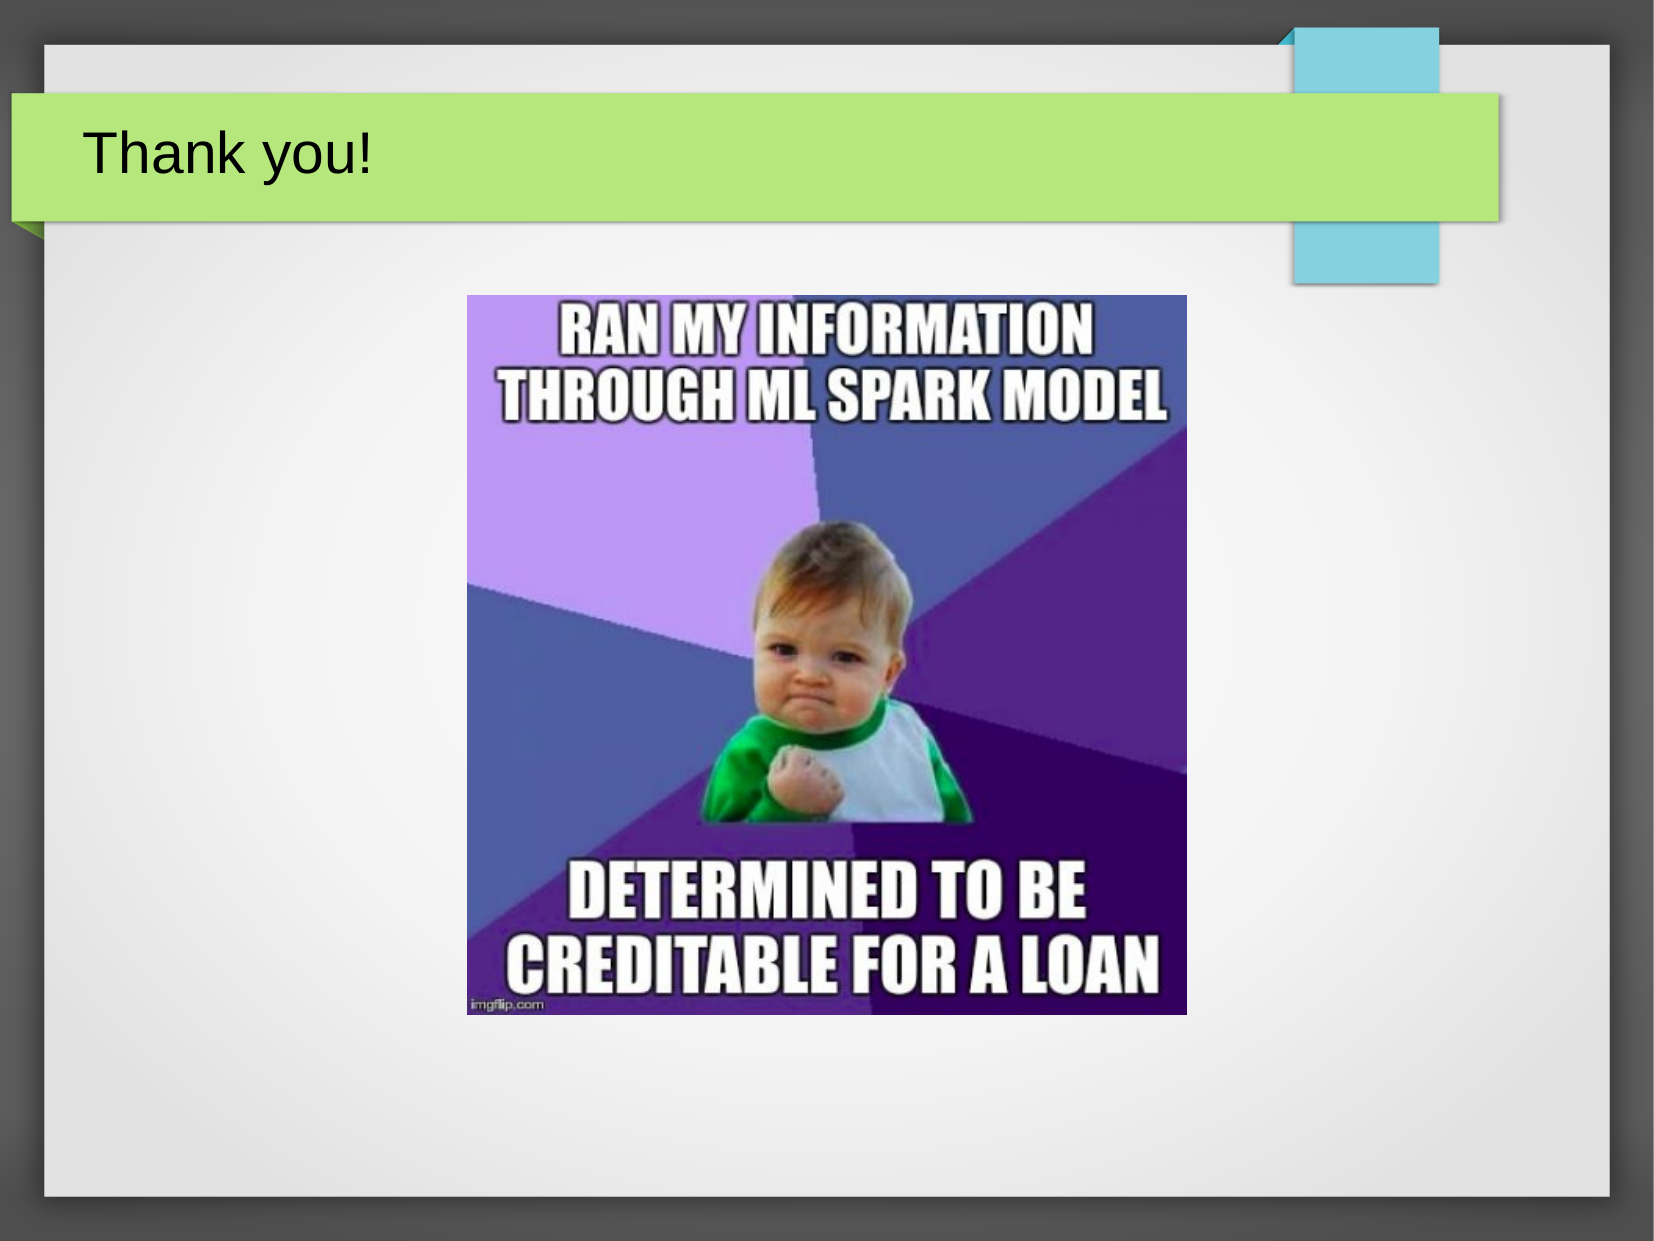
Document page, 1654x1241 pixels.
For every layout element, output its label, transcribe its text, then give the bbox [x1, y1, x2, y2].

title Thank you! [82, 94, 1264, 213]
picture [0, 0, 1654, 1241]
